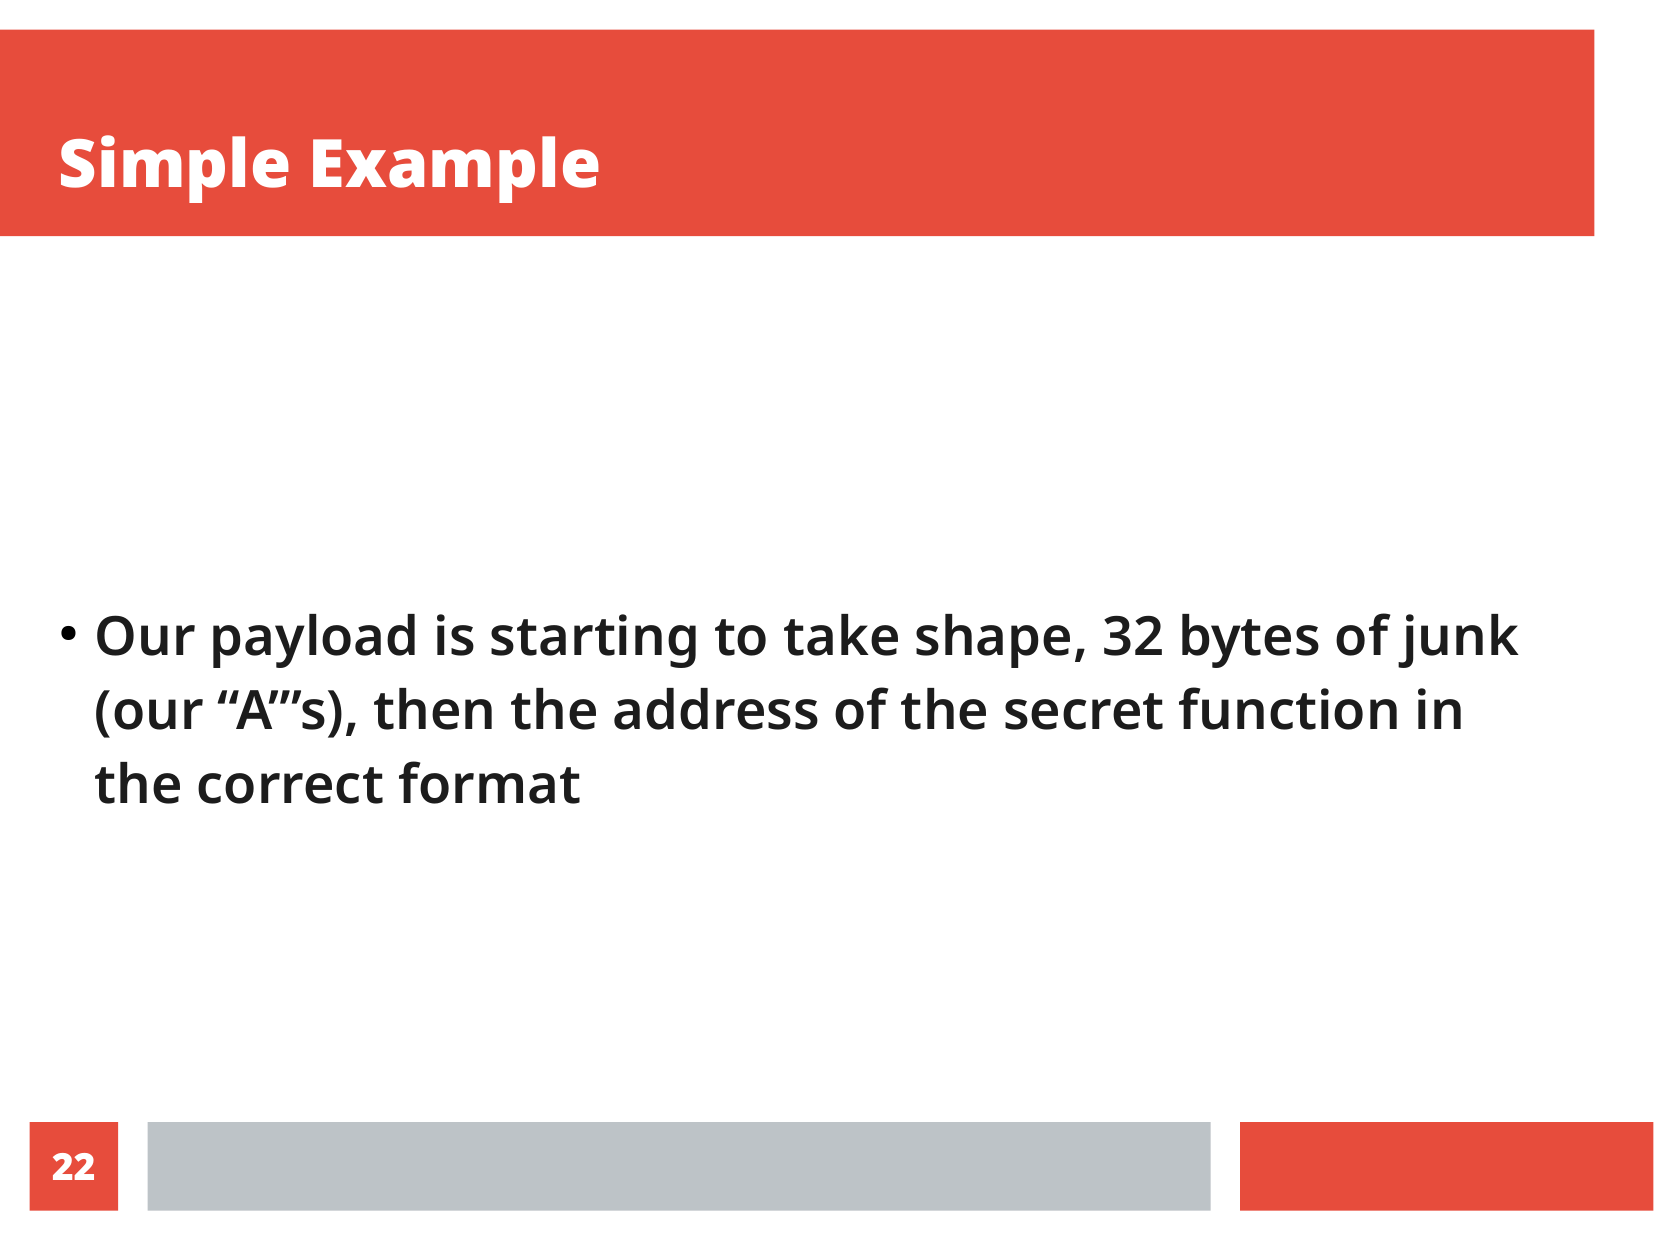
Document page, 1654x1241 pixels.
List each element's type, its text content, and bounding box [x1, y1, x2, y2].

title Simple Example [59, 59, 1595, 207]
list Our payload is starting to take shape, 32 bytes of junk (our “A”’s), then the address of the secret function in the correct format [59, 324, 1565, 1093]
